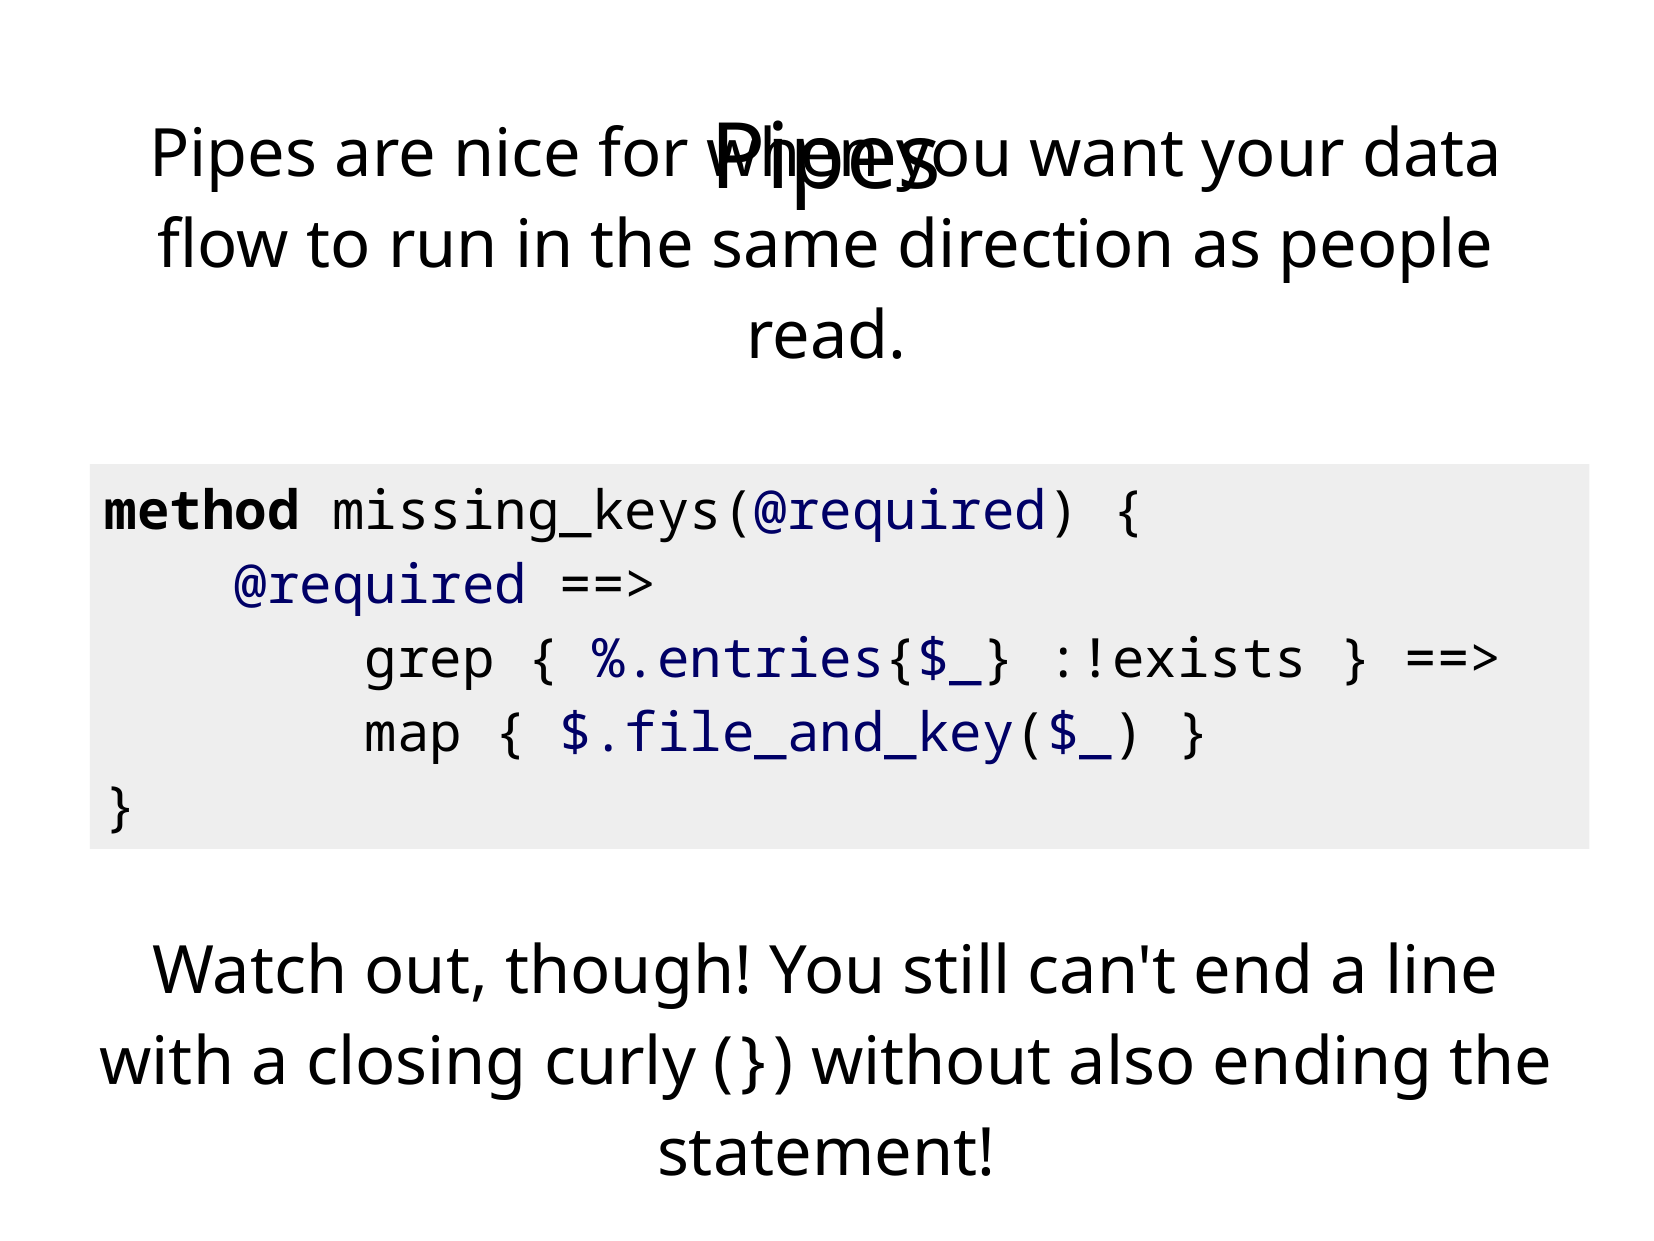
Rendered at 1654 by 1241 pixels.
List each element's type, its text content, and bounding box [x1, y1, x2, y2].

title Pipes [82, 49, 1571, 237]
subtitle Pipes are nice for when you want your data flow to run in the same direction as people read. Watch out, though! You still can't end a line with a closing curly (}) without also ending the statement! [82, 237, 1571, 1063]
text_box method missing_keys(@required) { @required ==> grep { %.entries{$_} :!exists } ==> map { $.file_and_key($_) } } [89, 464, 1590, 762]
